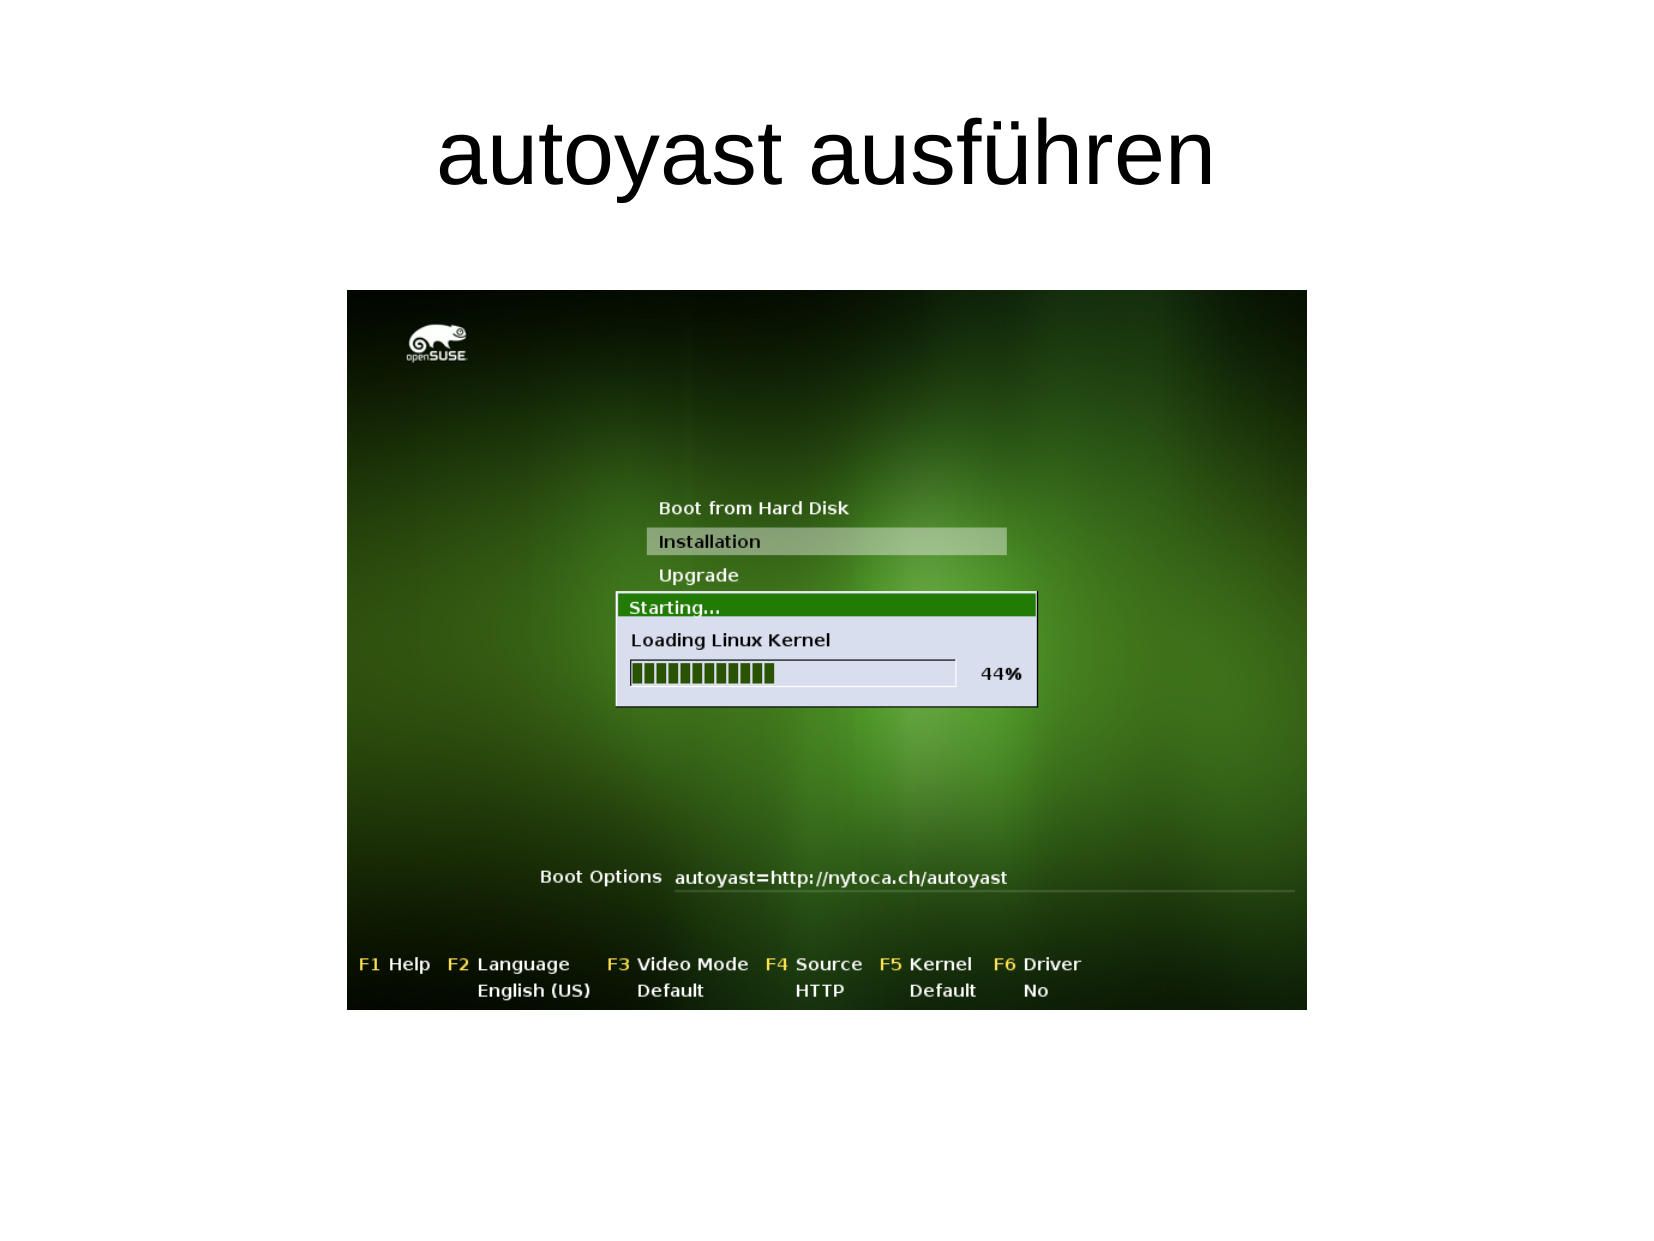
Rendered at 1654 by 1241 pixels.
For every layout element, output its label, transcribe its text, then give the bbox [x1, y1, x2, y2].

title autoyast ausführen [82, 49, 1571, 257]
picture [347, 290, 1307, 1010]
